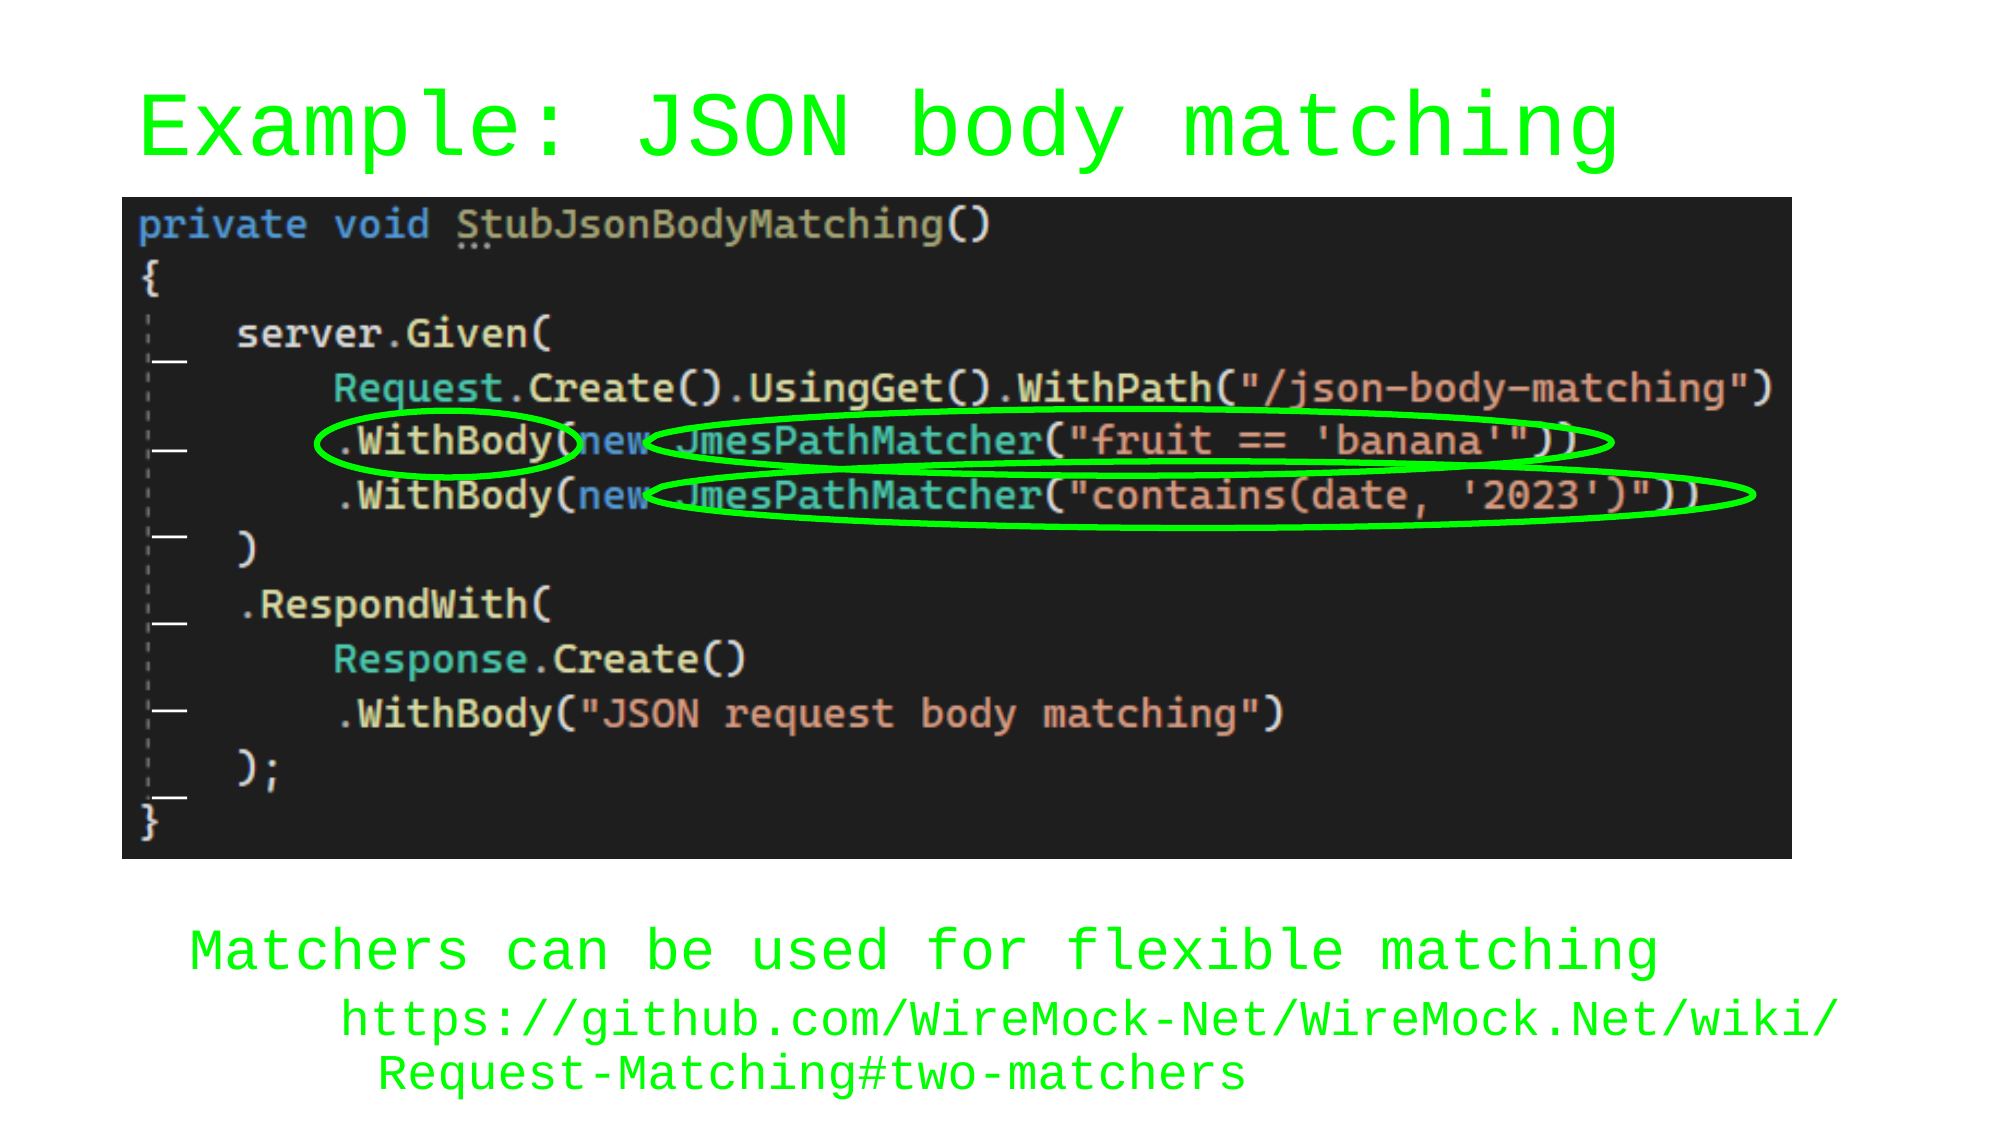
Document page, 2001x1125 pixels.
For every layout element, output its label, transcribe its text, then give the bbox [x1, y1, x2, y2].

picture [122, 218, 1792, 859]
list Matchers can be used for flexible matching https://github.com/WireMock-Net/WireMock.Net/wiki/Request-Matching#two-matchers [137, 299, 1966, 1125]
title Example: JSON body matching [122, 35, 1844, 218]
